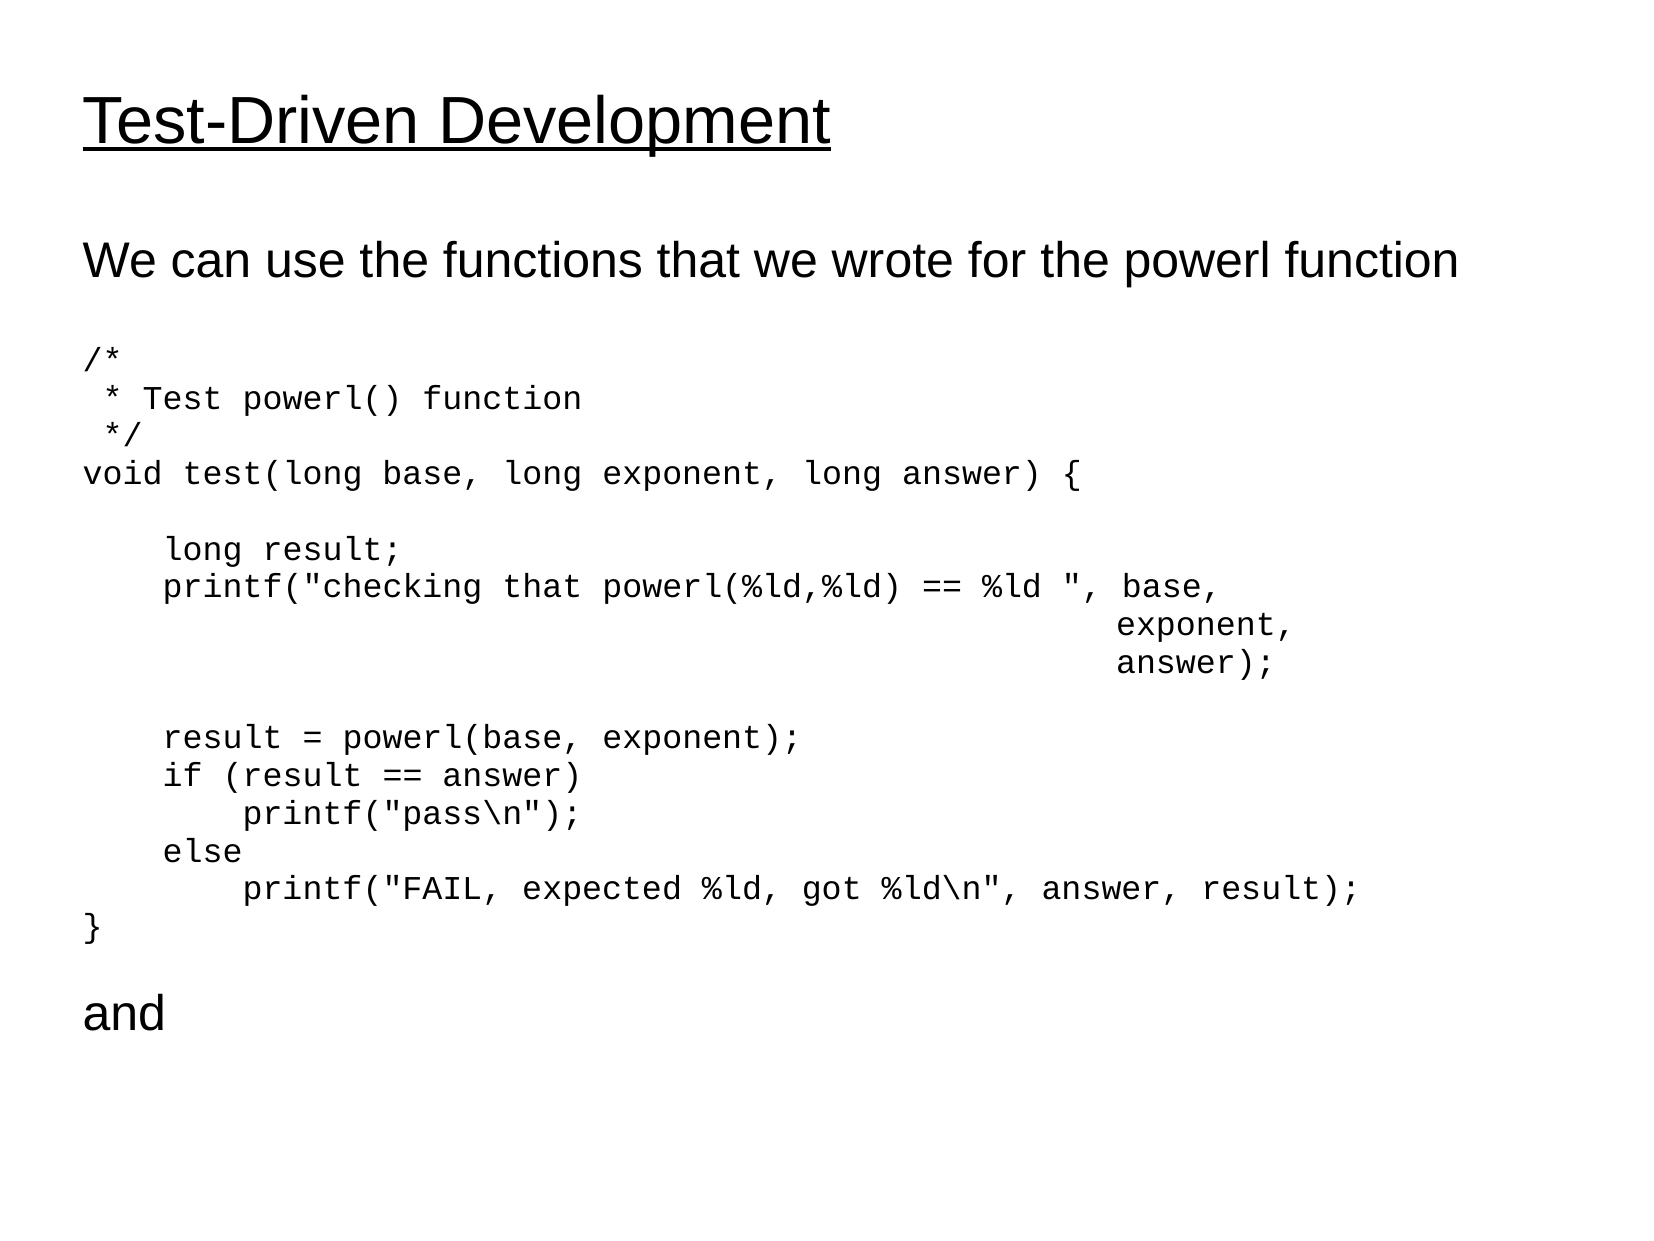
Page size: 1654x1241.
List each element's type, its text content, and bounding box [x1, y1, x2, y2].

subtitle Test-Driven Development We can use the functions that we wrote for the powerl function /* * Test powerl() function */ void test(long base, long exponent, long answer) { long result; printf("checking that powerl(%ld,%ld) == %ld ", base, exponent, answer); result = powerl(base, exponent); if (result == answer) printf("pass\n"); else printf("FAIL, expected %ld, got %ld\n", answer, result); } and [82, 82, 1595, 1158]
